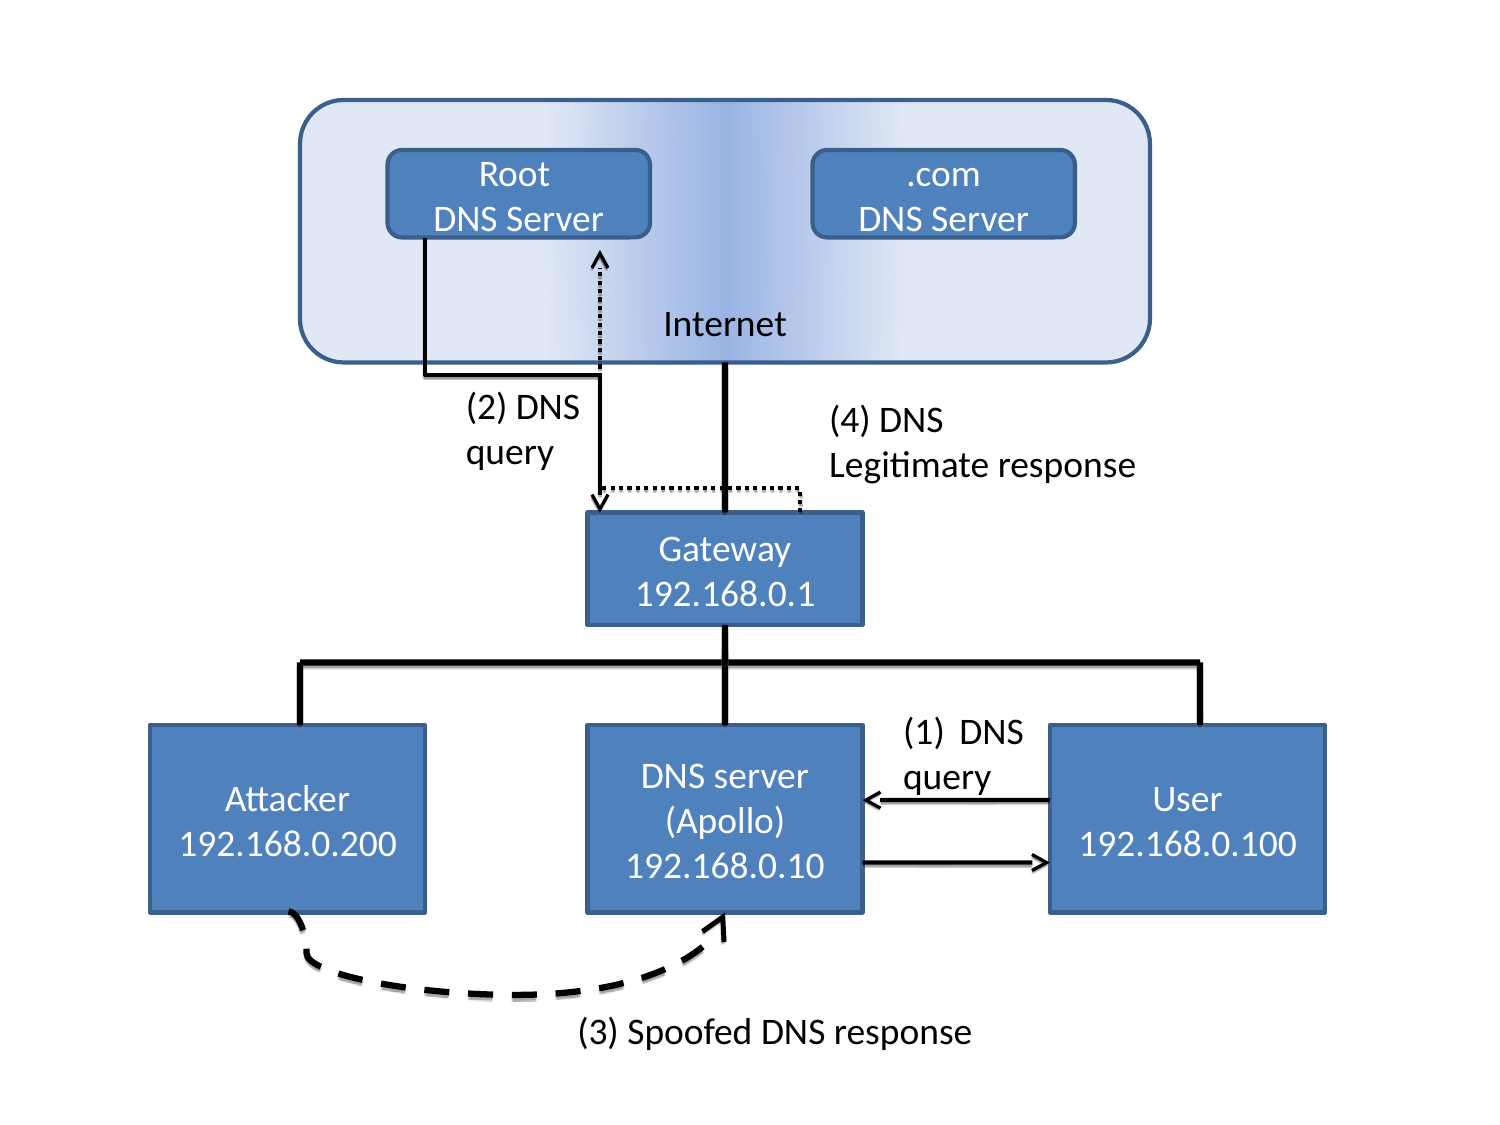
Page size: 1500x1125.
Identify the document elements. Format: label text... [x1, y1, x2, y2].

text_box .com DNS Server [812, 149, 1075, 238]
text_box Internet [299, 99, 1150, 363]
text_box Root DNS Server [387, 149, 651, 238]
text_box (3) Spoofed DNS response [562, 999, 1075, 1060]
text_box DNS query [888, 699, 1039, 797]
text_box DNS server (Apollo) 192.168.0.10 [587, 725, 863, 913]
text_box User 192.168.0.100 [1050, 725, 1325, 913]
text_box (4) DNS Legitimate response [814, 387, 1152, 493]
text_box Gateway 192.168.0.1 [587, 512, 863, 625]
text_box (2) DNS query [451, 374, 596, 480]
text_box Attacker 192.168.0.200 [150, 725, 425, 913]
